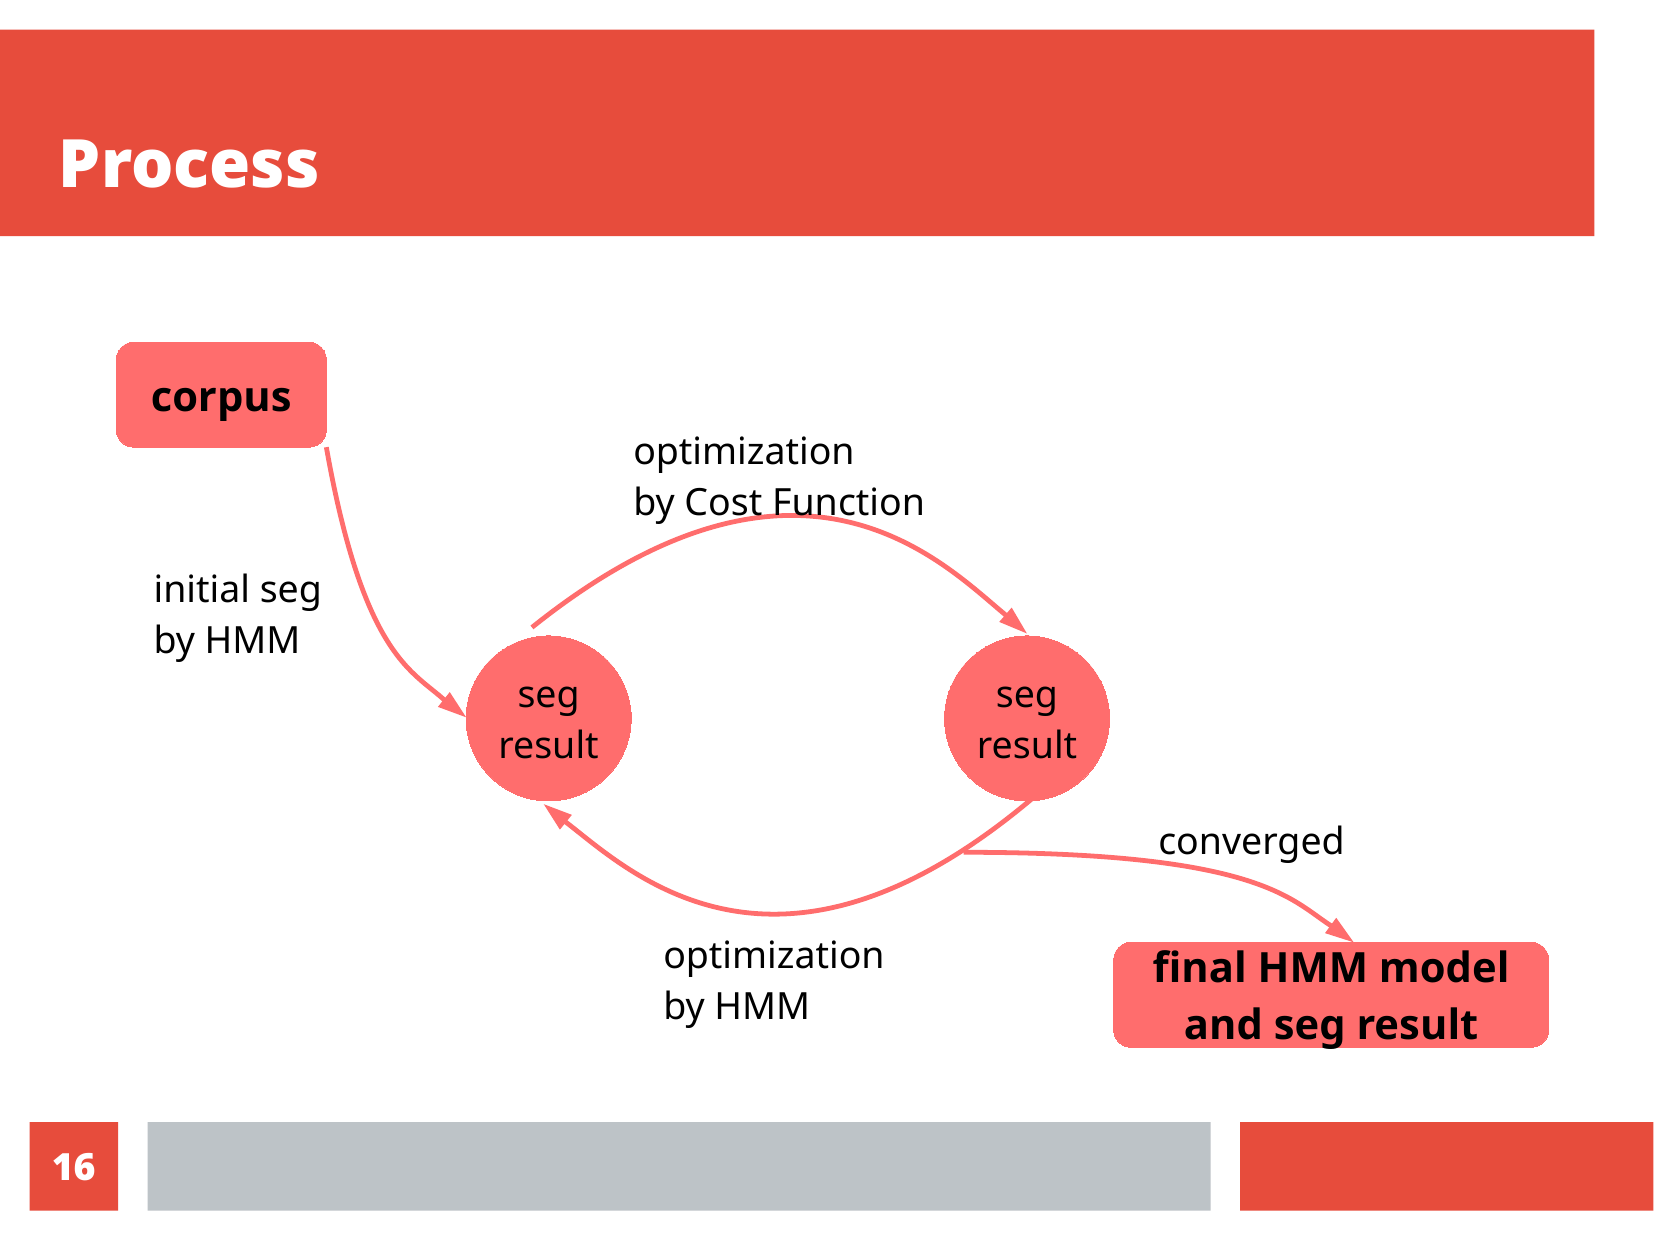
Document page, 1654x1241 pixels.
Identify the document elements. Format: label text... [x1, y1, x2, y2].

text_box corpus [116, 342, 327, 448]
title Process [59, 59, 1595, 207]
text_box seg result [466, 635, 632, 801]
text_box optimization by Cost Function [618, 417, 979, 532]
text_box initial seg by HMM [138, 555, 364, 658]
text_box optimization by HMM [648, 921, 934, 1042]
text_box seg result [944, 635, 1110, 801]
text_box final HMM model and seg result [1113, 942, 1549, 1048]
text_box converged [1143, 807, 1384, 910]
